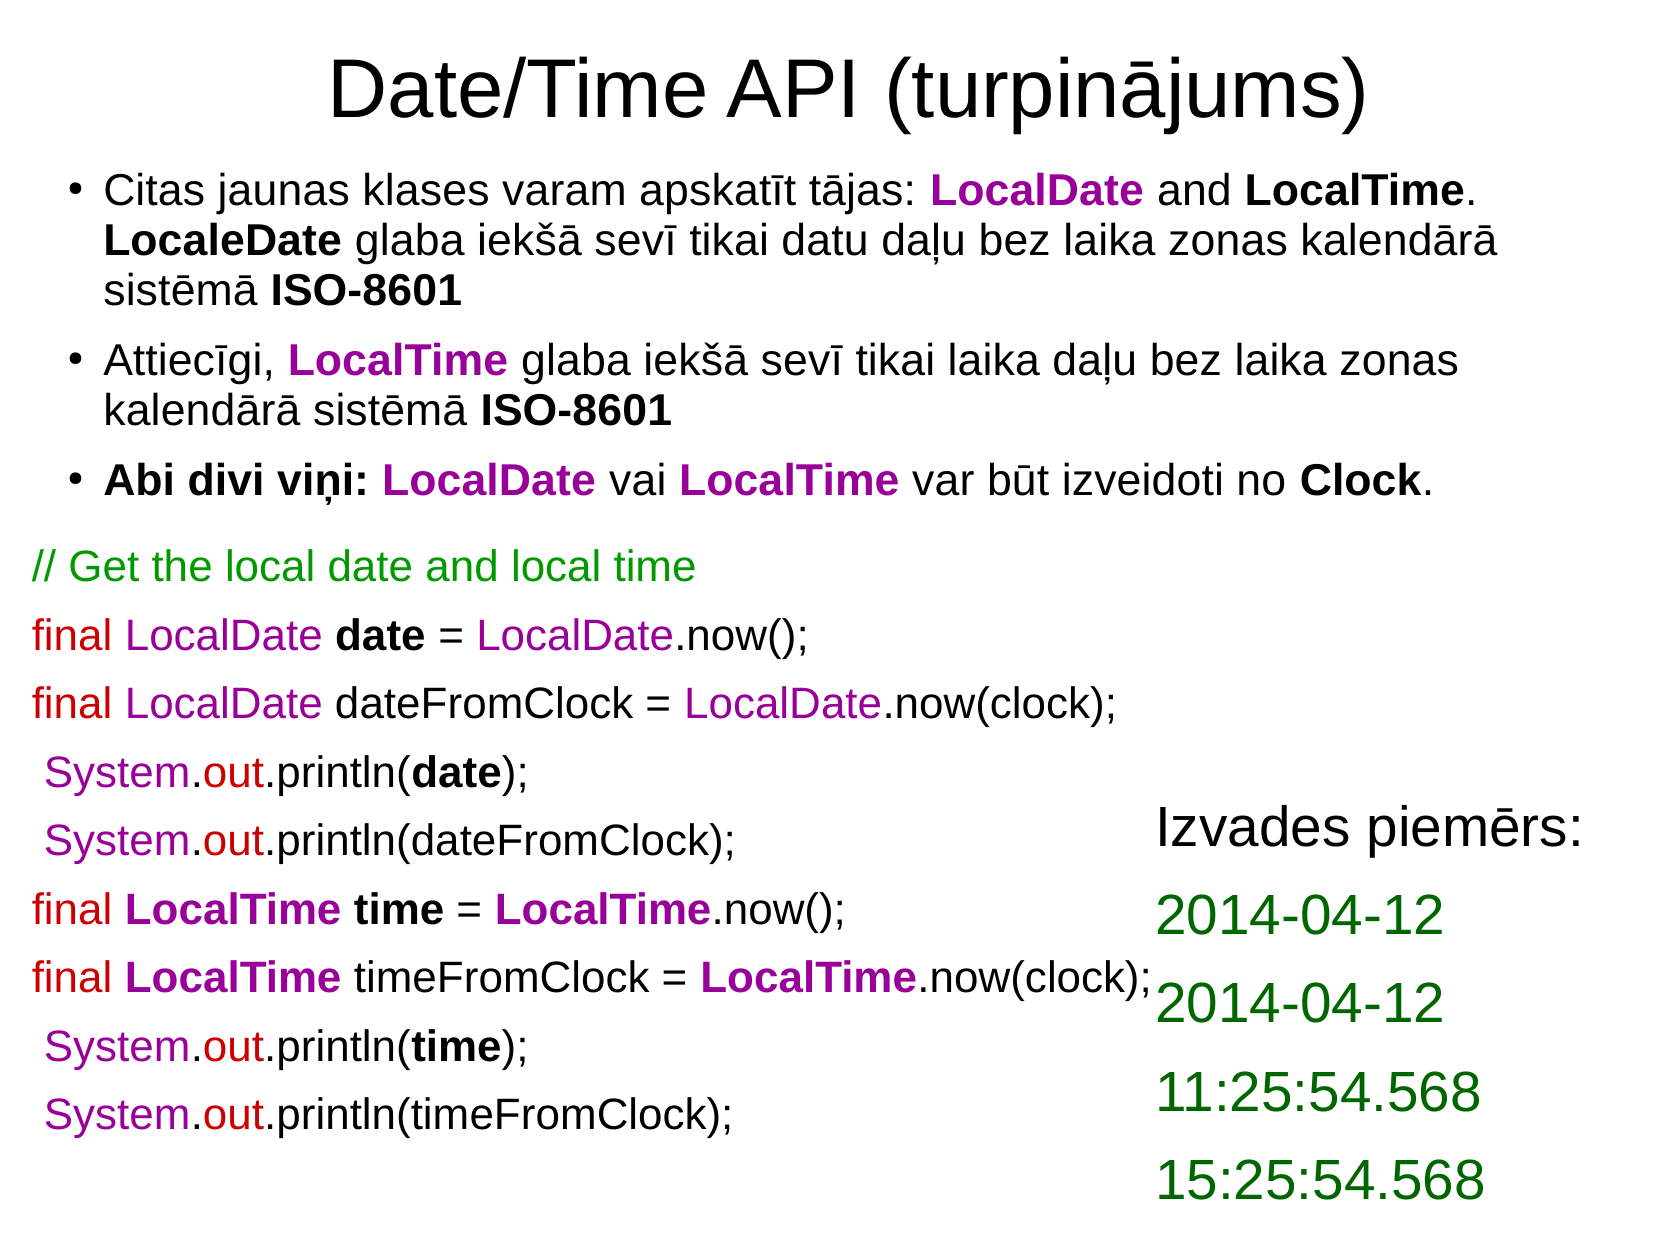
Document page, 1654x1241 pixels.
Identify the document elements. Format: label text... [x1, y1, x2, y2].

list // Get the local date and local time final LocalDate date = LocalDate.now(); final LocalDate dateFromClock = LocalDate.now(clock); System.out.println(date); System.out.println(dateFromClock); final LocalTime time = LocalTime.now(); final LocalTime timeFromClock = LocalTime.now(clock); System.out.println(time); System.out.println(timeFromClock); [0, 542, 1231, 1141]
list Izvades piemērs: 2014-04-12 2014-04-12 11:25:54.568 15:25:54.568 [1095, 795, 1654, 1213]
title Date/Time API (turpinājums) [105, 0, 1594, 165]
list Citas jaunas klases varam apskatīt tājas: LocalDate and LocalTime. LocaleDate glaba iekšā sevī tikai datu daļu bez laika zonas kalendārā sistēmā ISO-8601 Attiecīgi, LocalTime glaba iekšā sevī tikai laika daļu bez laika zonas kalendārā sistēmā ISO-8601 Abi divi viņi: LocalDate vai LocalTime var būt izveidoti no Clock. [55, 165, 1594, 508]
